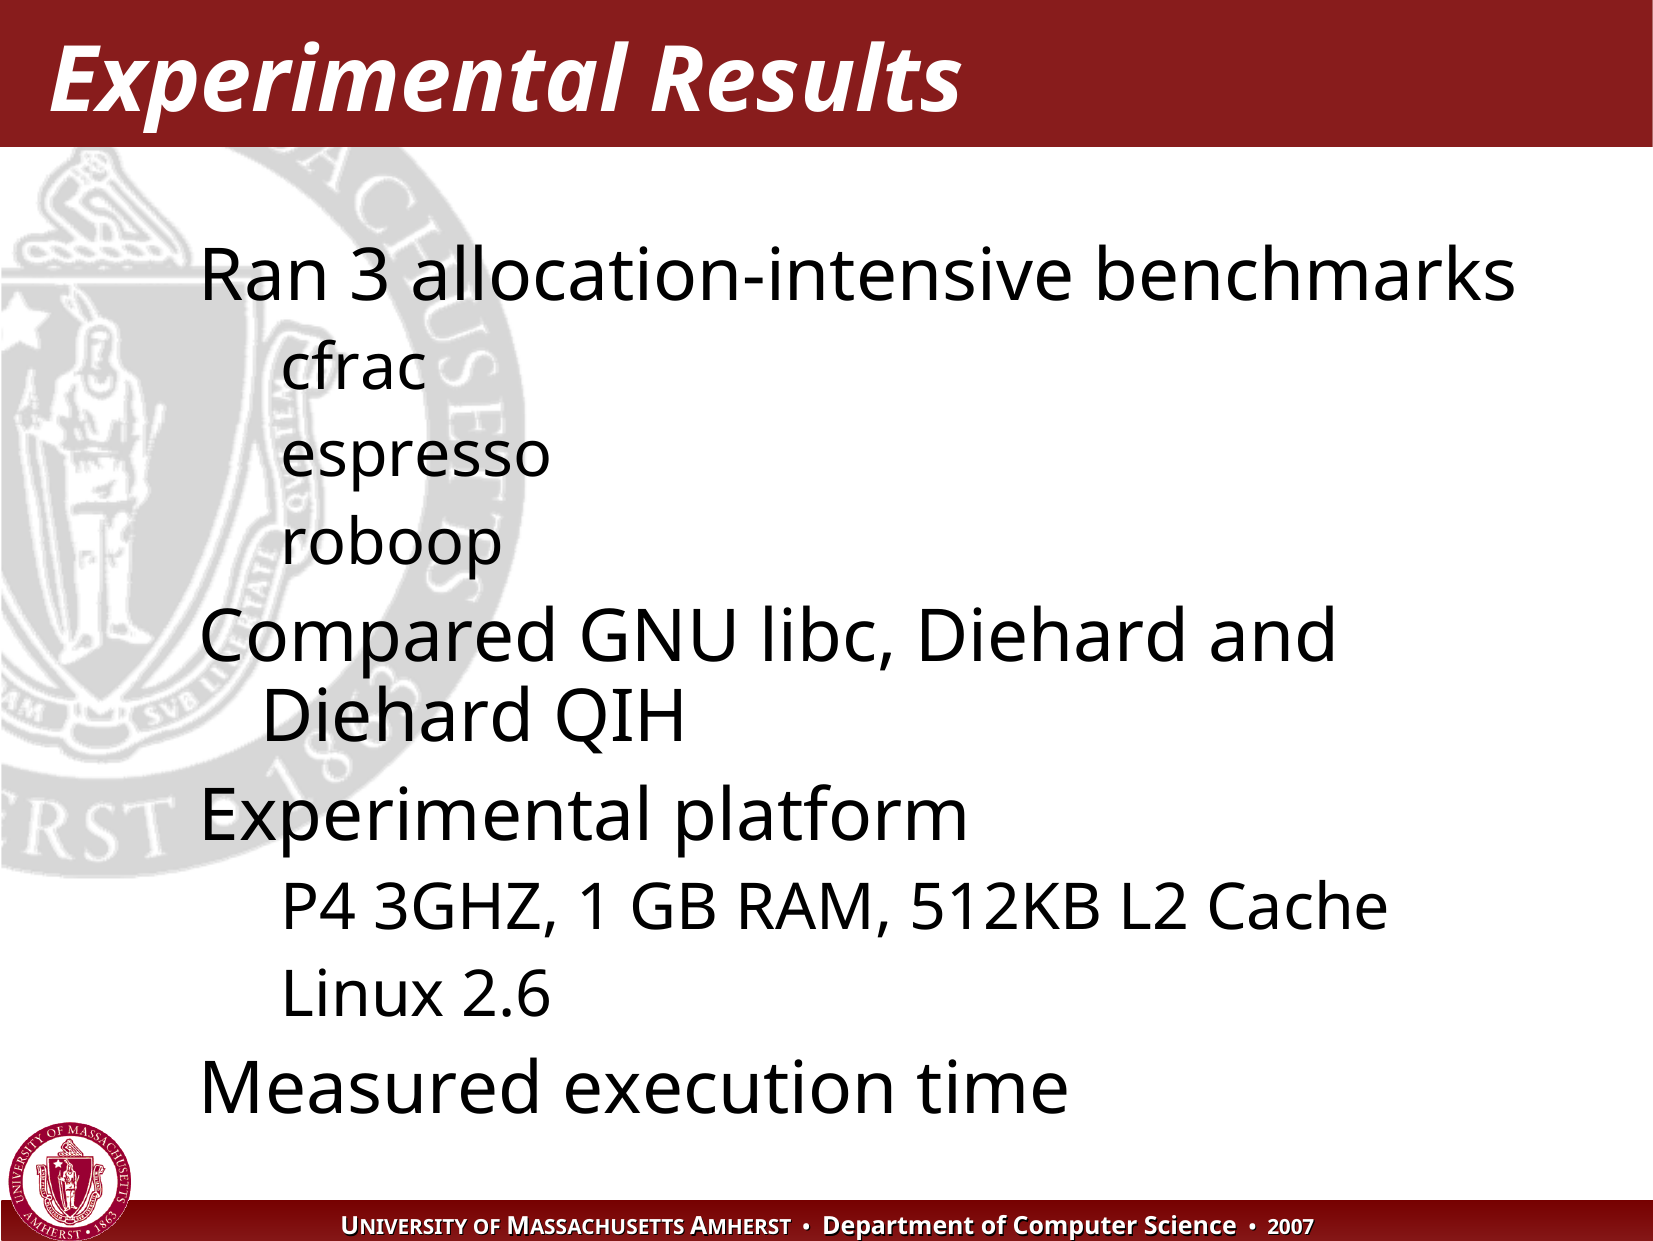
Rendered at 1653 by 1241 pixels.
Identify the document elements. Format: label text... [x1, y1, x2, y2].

picture [0, 147, 1653, 1241]
list Ran 3 allocation-intensive benchmarks cfrac espresso roboop Compared GNU libc, Diehard and Diehard QIH Experimental platform P4 3GHZ, 1 GB RAM, 512KB L2 Cache Linux 2.6 Measured execution time [198, 235, 1619, 1070]
title Experimental Results [48, 0, 1426, 199]
